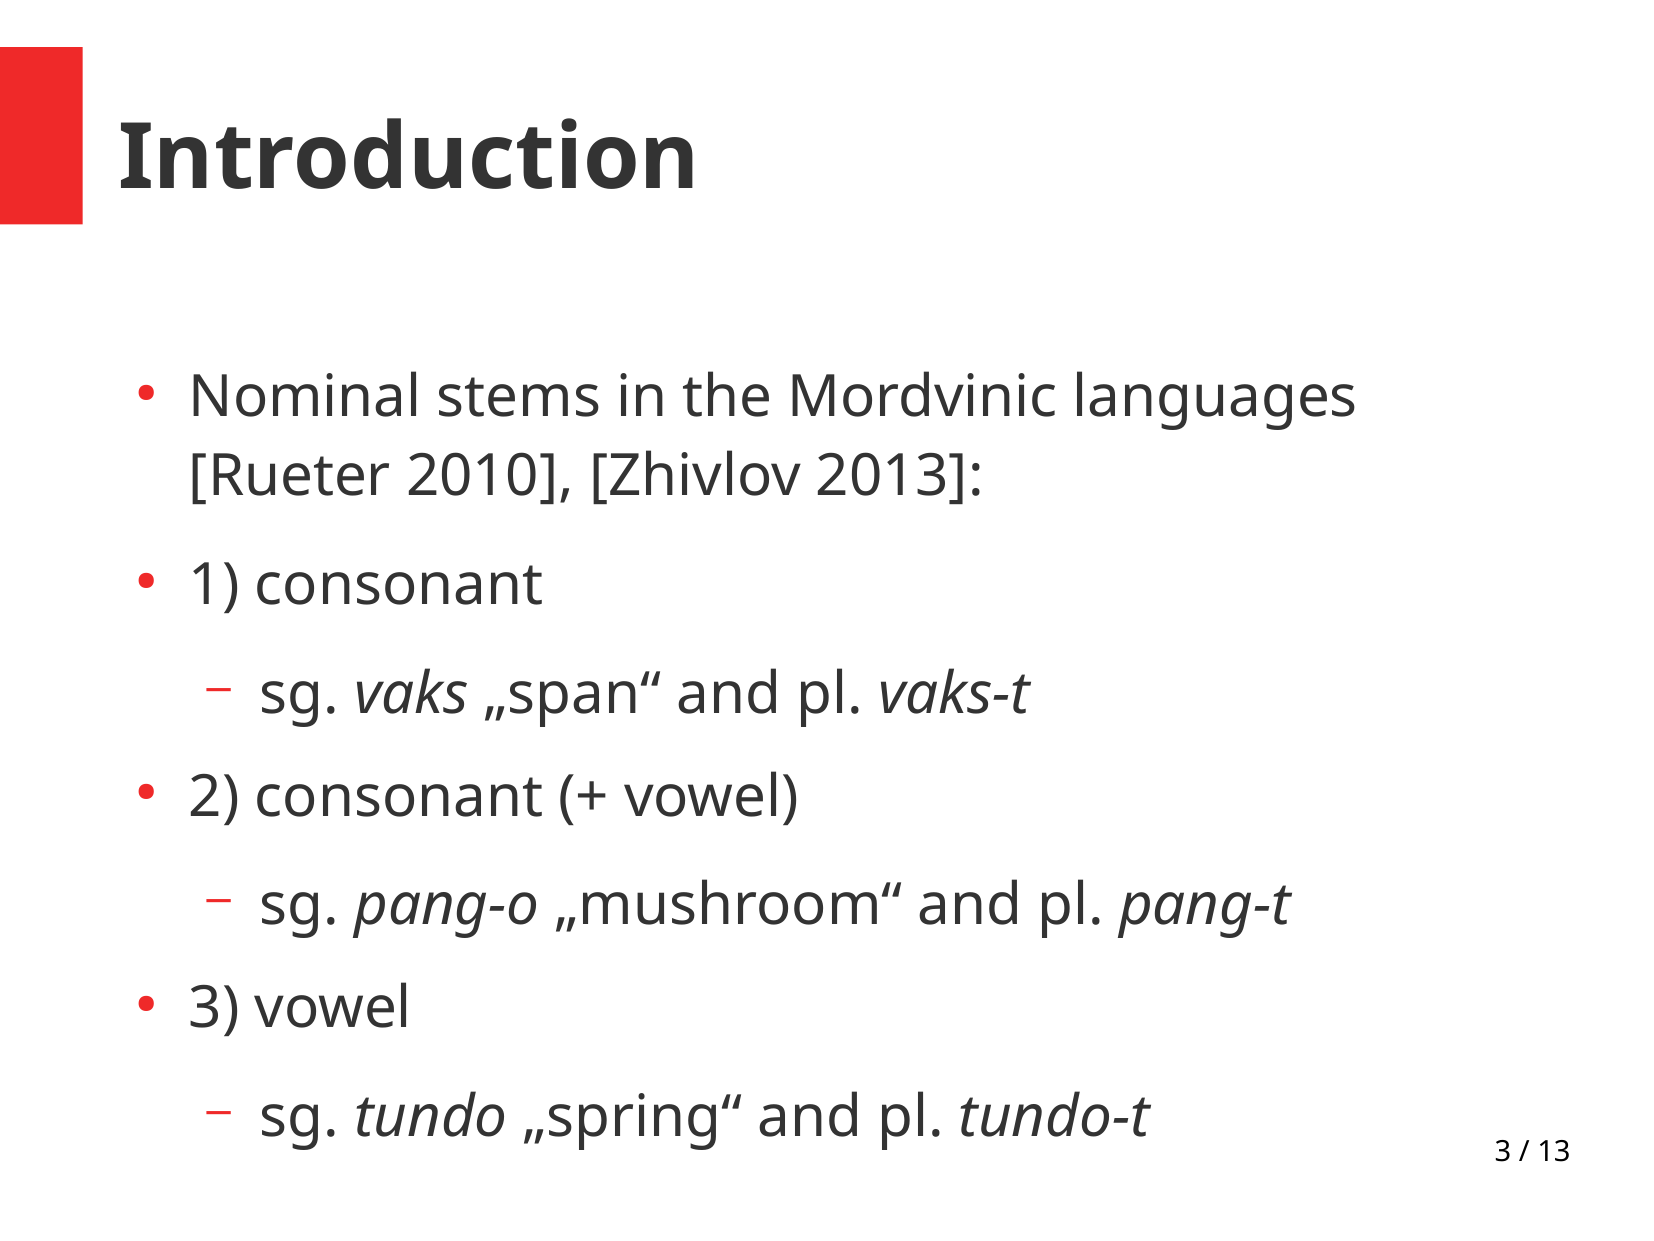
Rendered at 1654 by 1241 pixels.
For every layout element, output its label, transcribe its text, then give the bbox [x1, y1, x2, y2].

list Nominal stems in the Mordvinic languages [Rueter 2010], [Zhivlov 2013]: 1) consonant sg. vaks „span“ and pl. vaks-t 2) consonant (+ vowel) sg. pang-o „mushroom“ and pl. pang-t 3) vowel sg. tundo „spring“ and pl. tundo-t [118, 354, 1536, 1074]
title Introduction [118, 49, 1571, 257]
